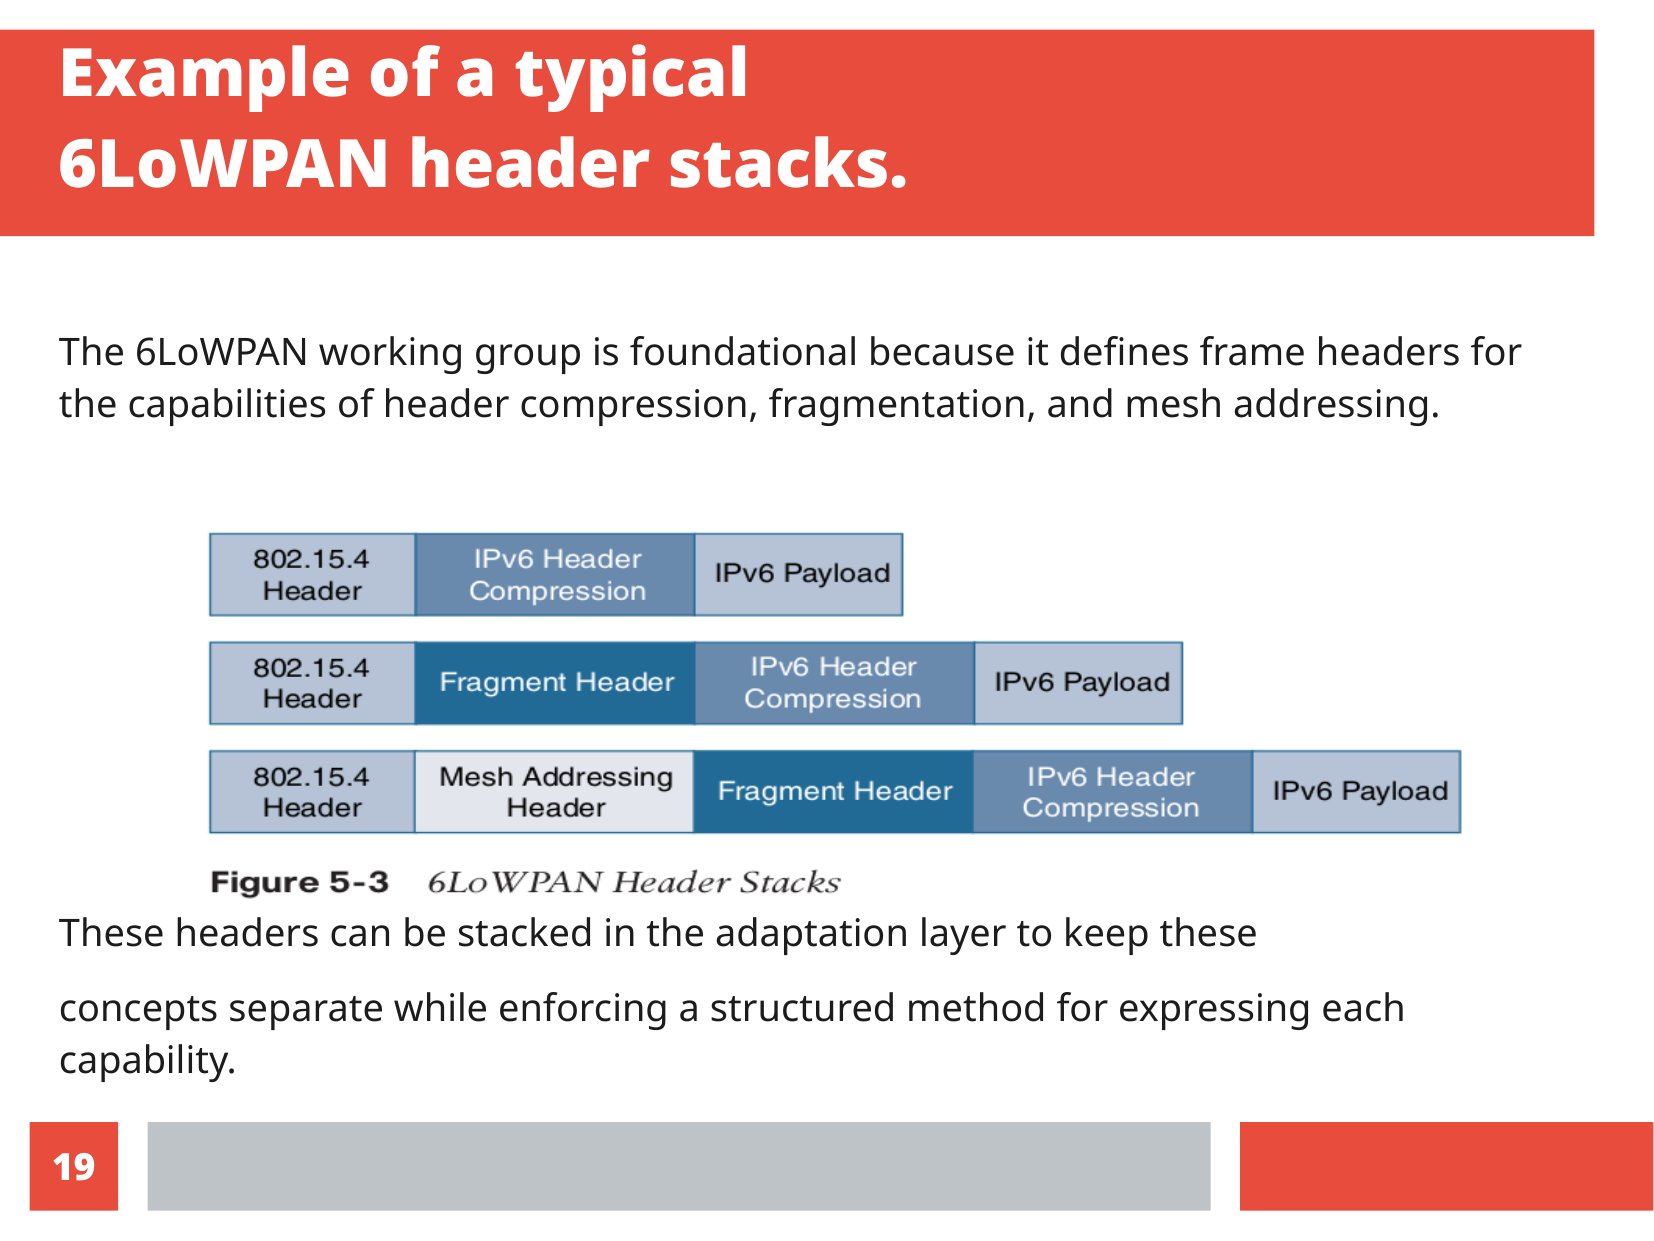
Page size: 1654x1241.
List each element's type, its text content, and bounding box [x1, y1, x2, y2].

picture [180, 509, 1493, 901]
title Example of a typical 6LoWPAN header stacks. [59, 59, 1595, 207]
list The 6LoWPAN working group is foundational because it defines frame headers for the capabilities of header compression, fragmentation, and mesh addressing. These headers can be stacked in the adaptation layer to keep these concepts separate while enforcing a structured method for expressing each capability. [59, 324, 1565, 1093]
